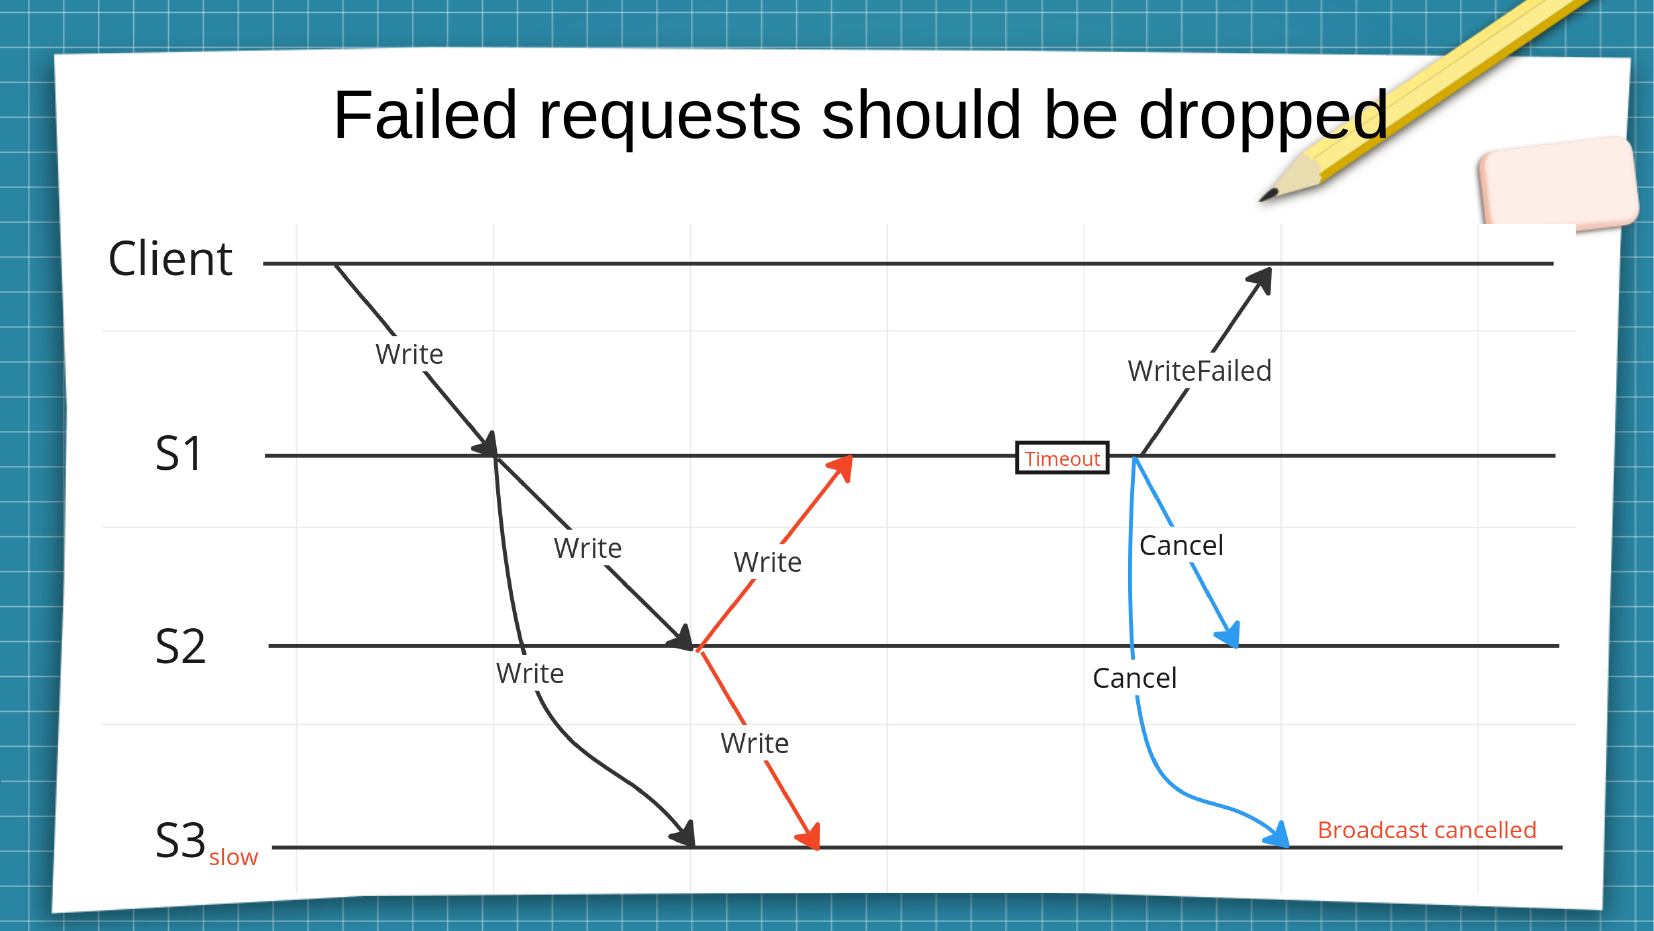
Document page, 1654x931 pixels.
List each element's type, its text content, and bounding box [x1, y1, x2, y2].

title Failed requests should be dropped [82, 37, 1571, 193]
picture [0, 0, 1654, 931]
